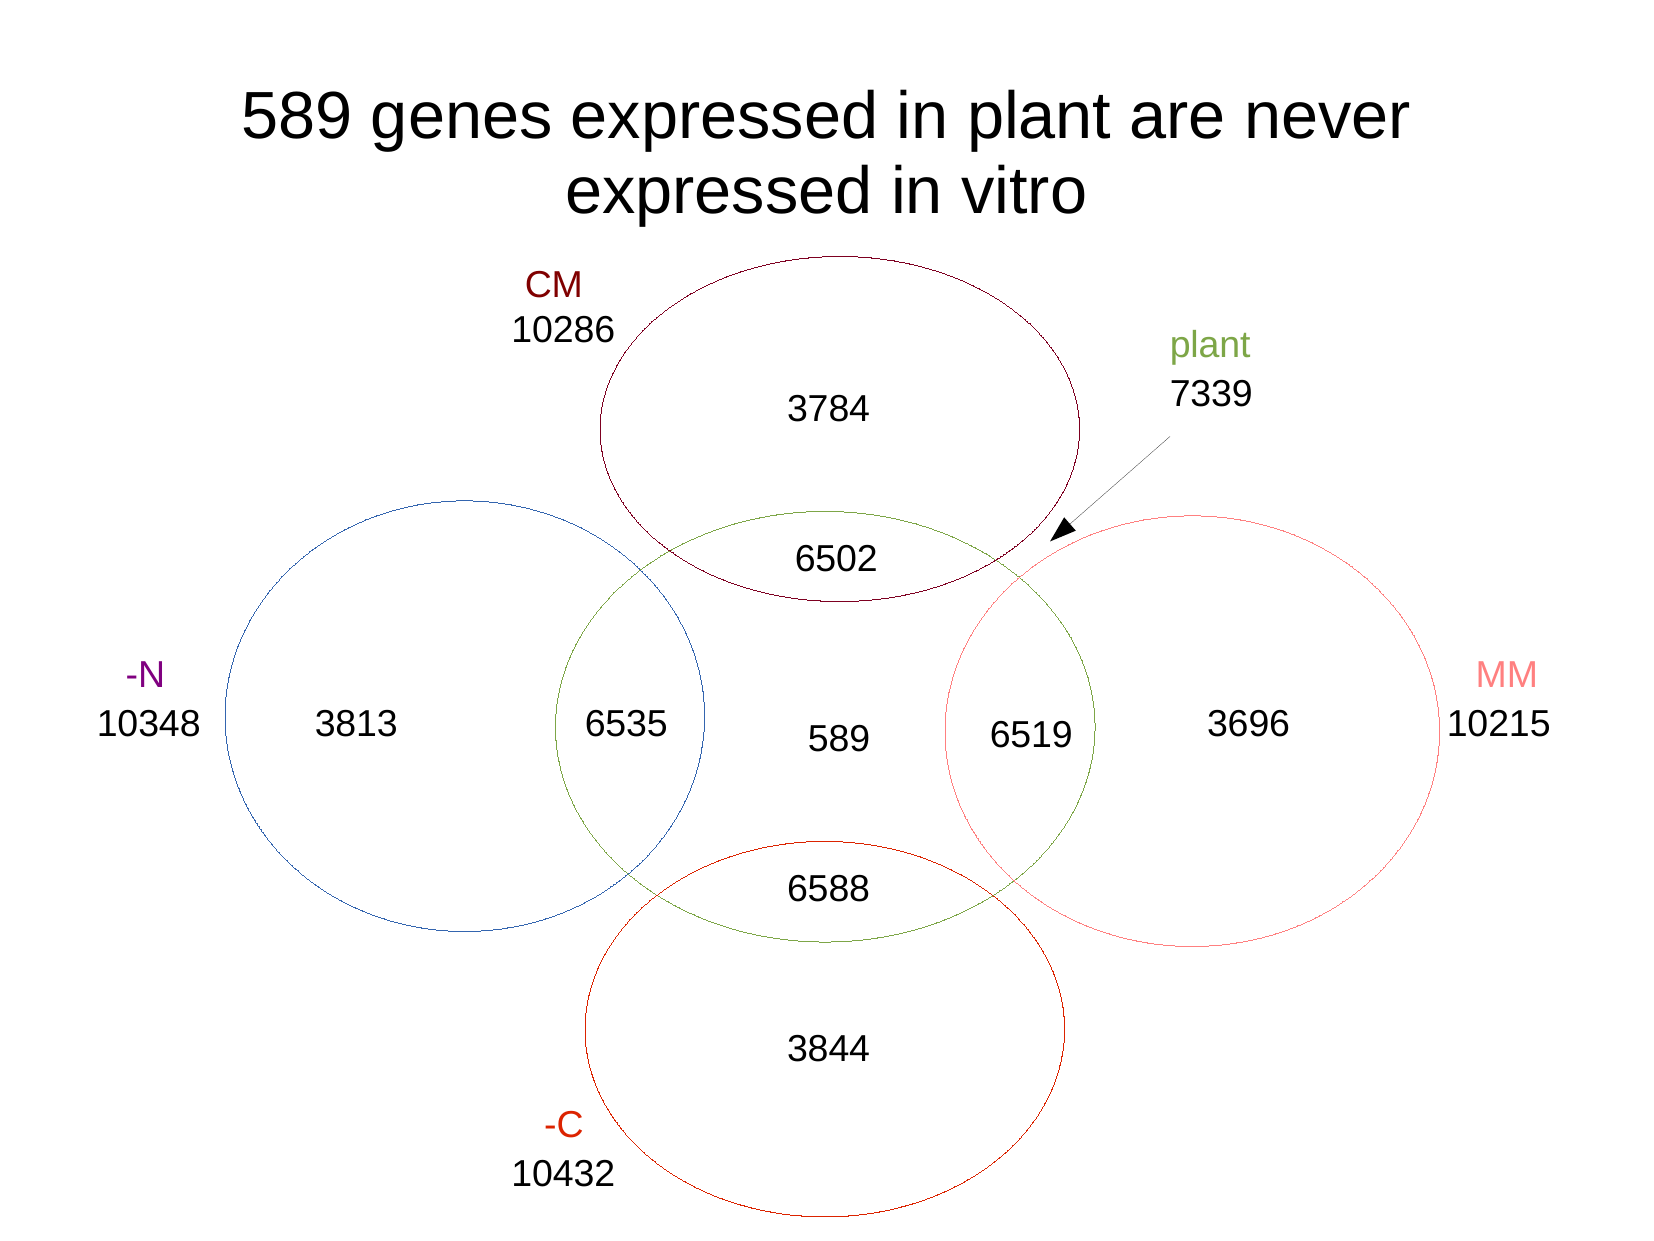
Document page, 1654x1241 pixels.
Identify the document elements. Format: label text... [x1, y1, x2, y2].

text_box 6502 [780, 529, 916, 587]
text_box 6519 [975, 706, 1111, 764]
text_box 3813 [300, 694, 436, 752]
text_box 6535 [570, 694, 705, 752]
text_box 10215 [1437, 694, 1566, 752]
text_box 3844 [772, 1020, 901, 1077]
text_box 3784 [772, 379, 901, 437]
text_box 7339 [1155, 398, 1291, 422]
text_box 10432 [478, 1144, 631, 1202]
text_box 3696 [1192, 694, 1321, 752]
text_box CM [510, 256, 616, 301]
text_box plant [1155, 316, 1291, 398]
text_box 10286 [480, 301, 631, 359]
text_box -N [110, 646, 181, 694]
text_box 6588 [772, 859, 901, 917]
text_box -C [529, 1096, 599, 1144]
title 589 genes expressed in plant are never expressed in vitro [82, 49, 1571, 257]
text_box 589 [793, 709, 901, 767]
text_box 10348 [30, 694, 216, 752]
text_box [225, 256, 1440, 1217]
text_box MM [1460, 646, 1576, 704]
